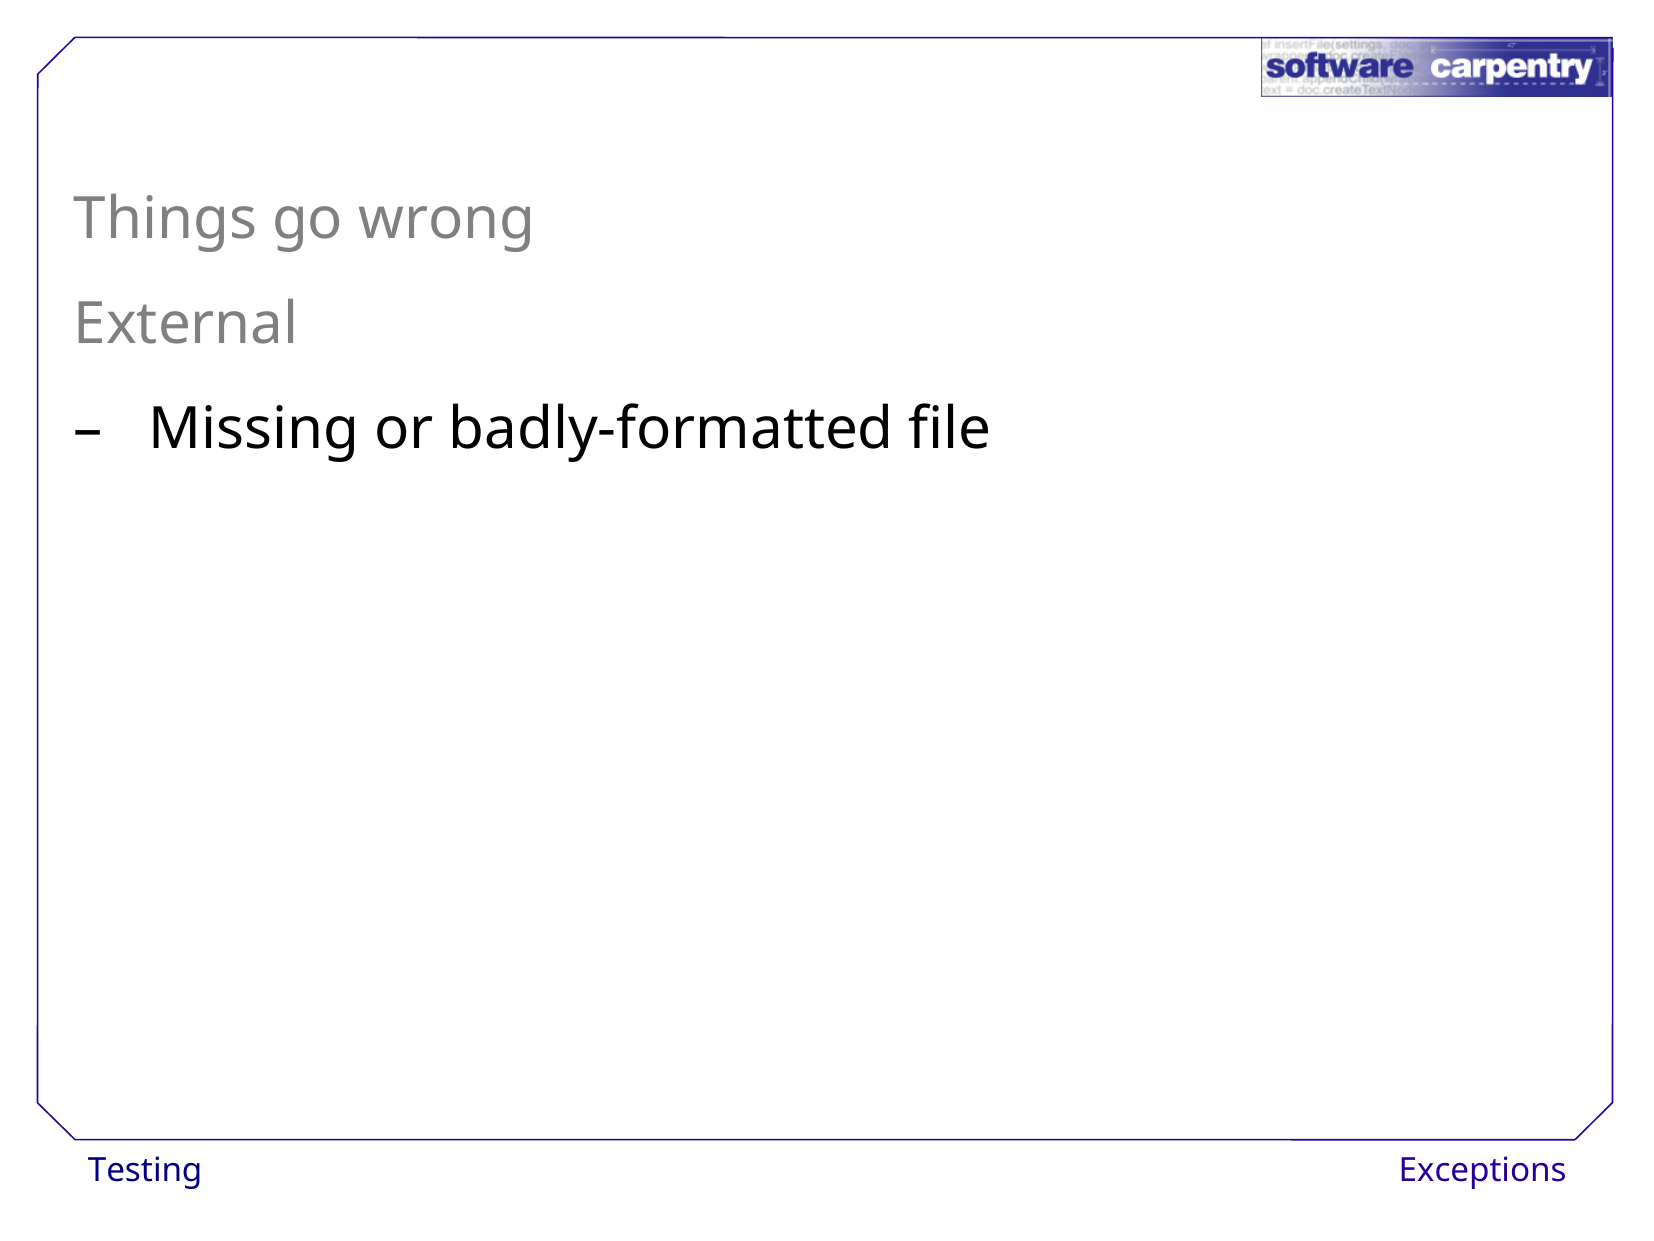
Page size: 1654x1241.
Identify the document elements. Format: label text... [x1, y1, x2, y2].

picture [1261, 39, 1613, 97]
text_box Things go wrong External – Missing or badly-formatted file [58, 138, 1157, 469]
